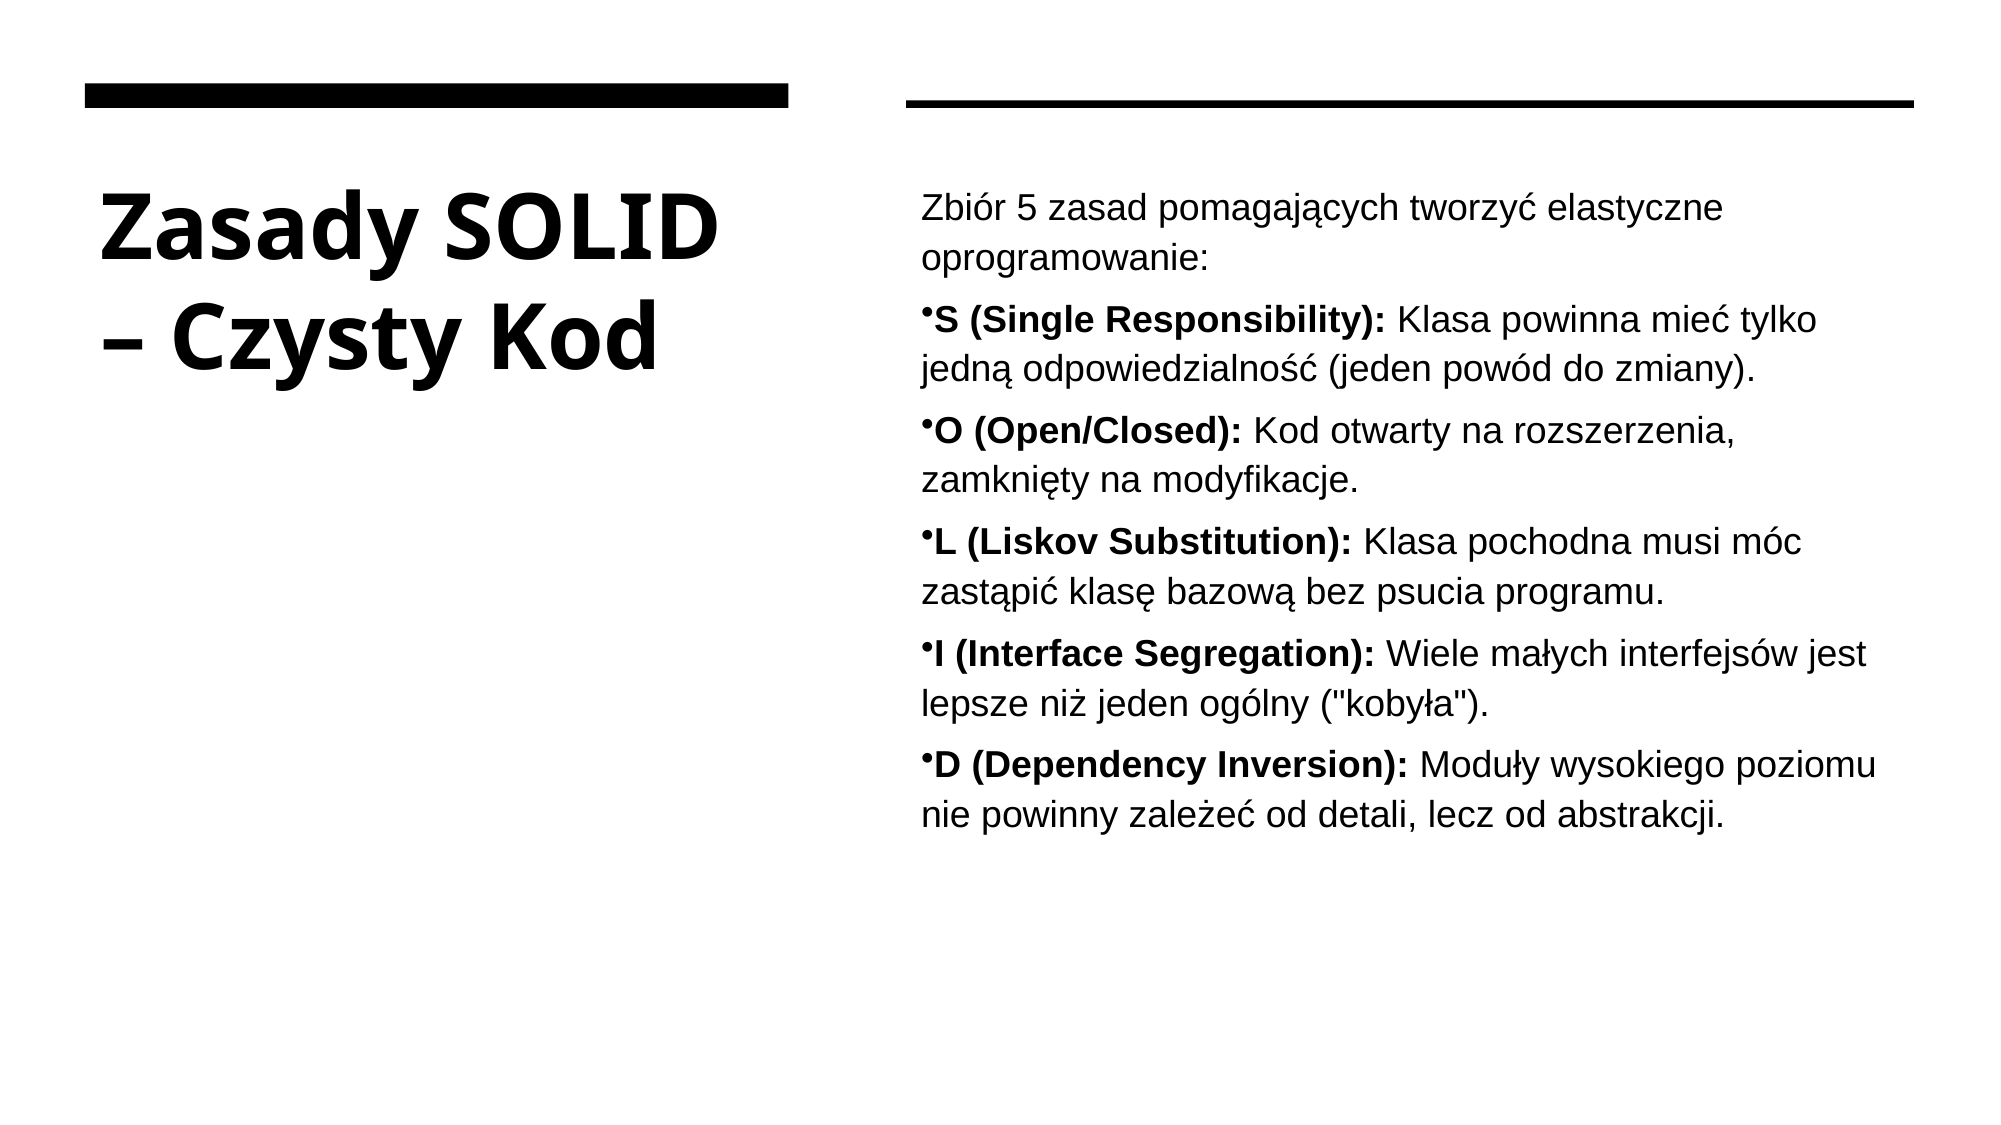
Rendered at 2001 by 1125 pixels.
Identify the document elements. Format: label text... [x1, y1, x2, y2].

text_box [84, 83, 789, 108]
text_box [906, 100, 1914, 108]
list Zbiór 5 zasad pomagających tworzyć elastyczne oprogramowanie: S (Single Responsibility): Klasa powinna mieć tylko jedną odpowiedzialność (jeden powód do zmiany). O (Open/Closed): Kod otwarty na rozszerzenia, zamknięty na modyfikacje. L (Liskov Substitution): Klasa pochodna musi móc zastąpić klasę bazową bez psucia programu. I (Interface Segregation): Wiele małych interfejsów jest lepsze niż jeden ogólny ("kobyła"). D (Dependency Inversion): Moduły wysokiego poziomu nie powinny zależeć od detali, lecz od abstrakcji. [906, 171, 1914, 1043]
title Zasady SOLID – Czysty Kod [85, 160, 789, 1043]
